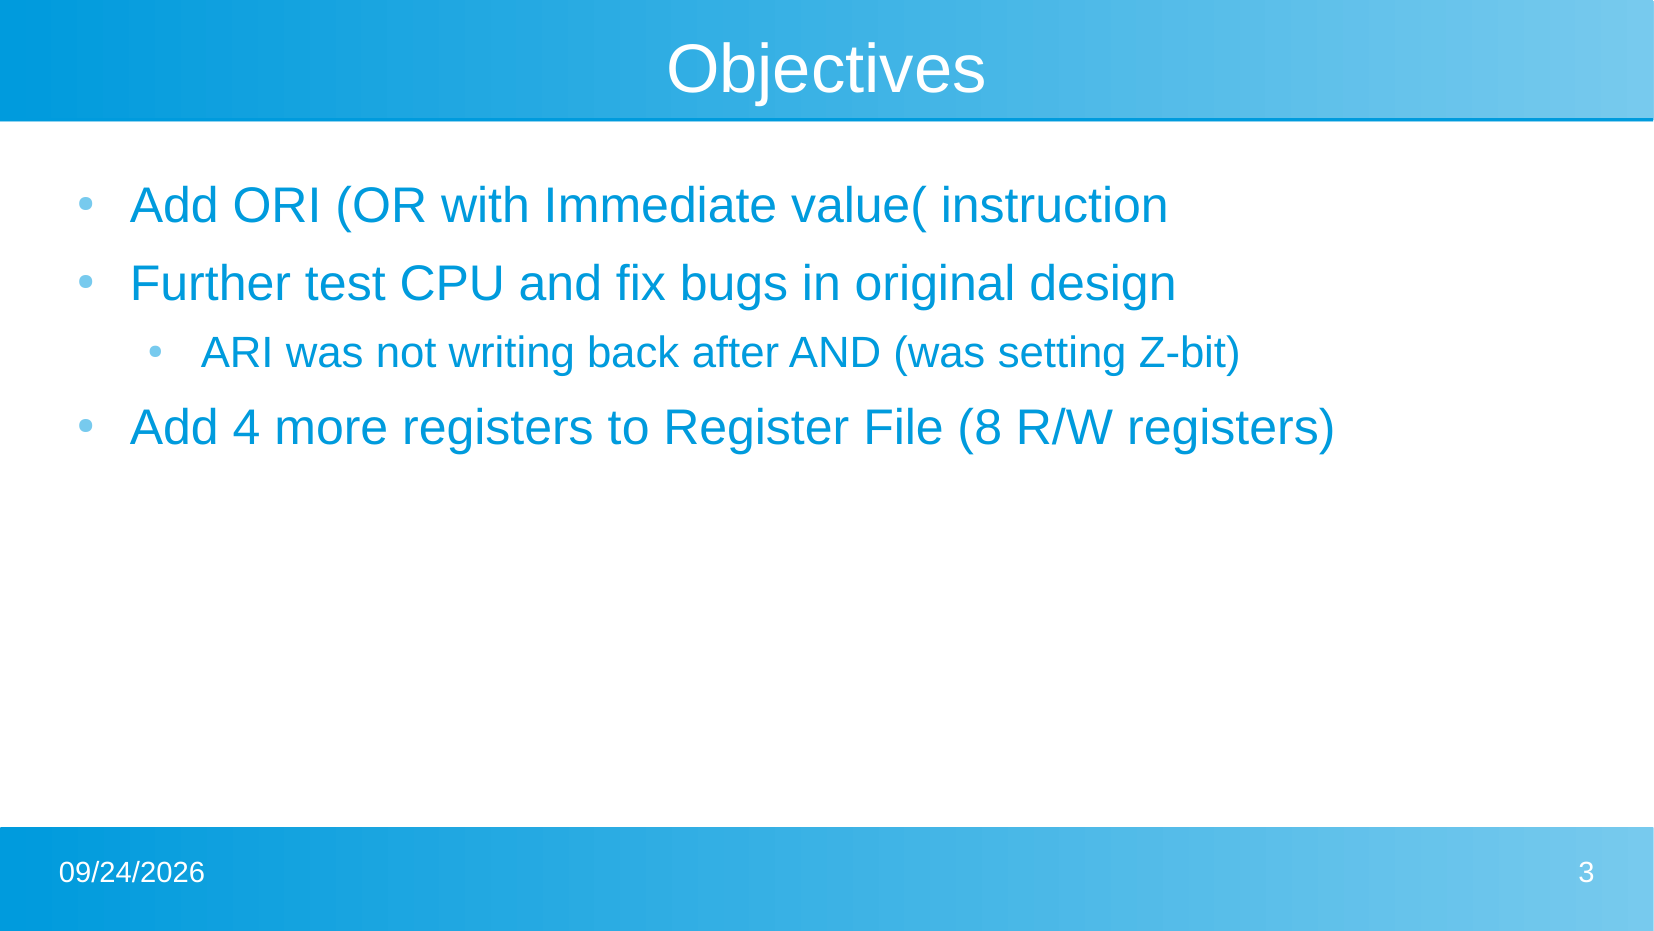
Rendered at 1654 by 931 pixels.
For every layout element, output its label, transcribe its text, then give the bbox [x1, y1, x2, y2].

title Objectives [59, 29, 1595, 108]
list Add ORI (OR with Immediate value( instruction Further test CPU and fix bugs in original design ARI was not writing back after AND (was setting Z-bit) Add 4 more registers to Register File (8 R/W registers) [59, 177, 1595, 768]
